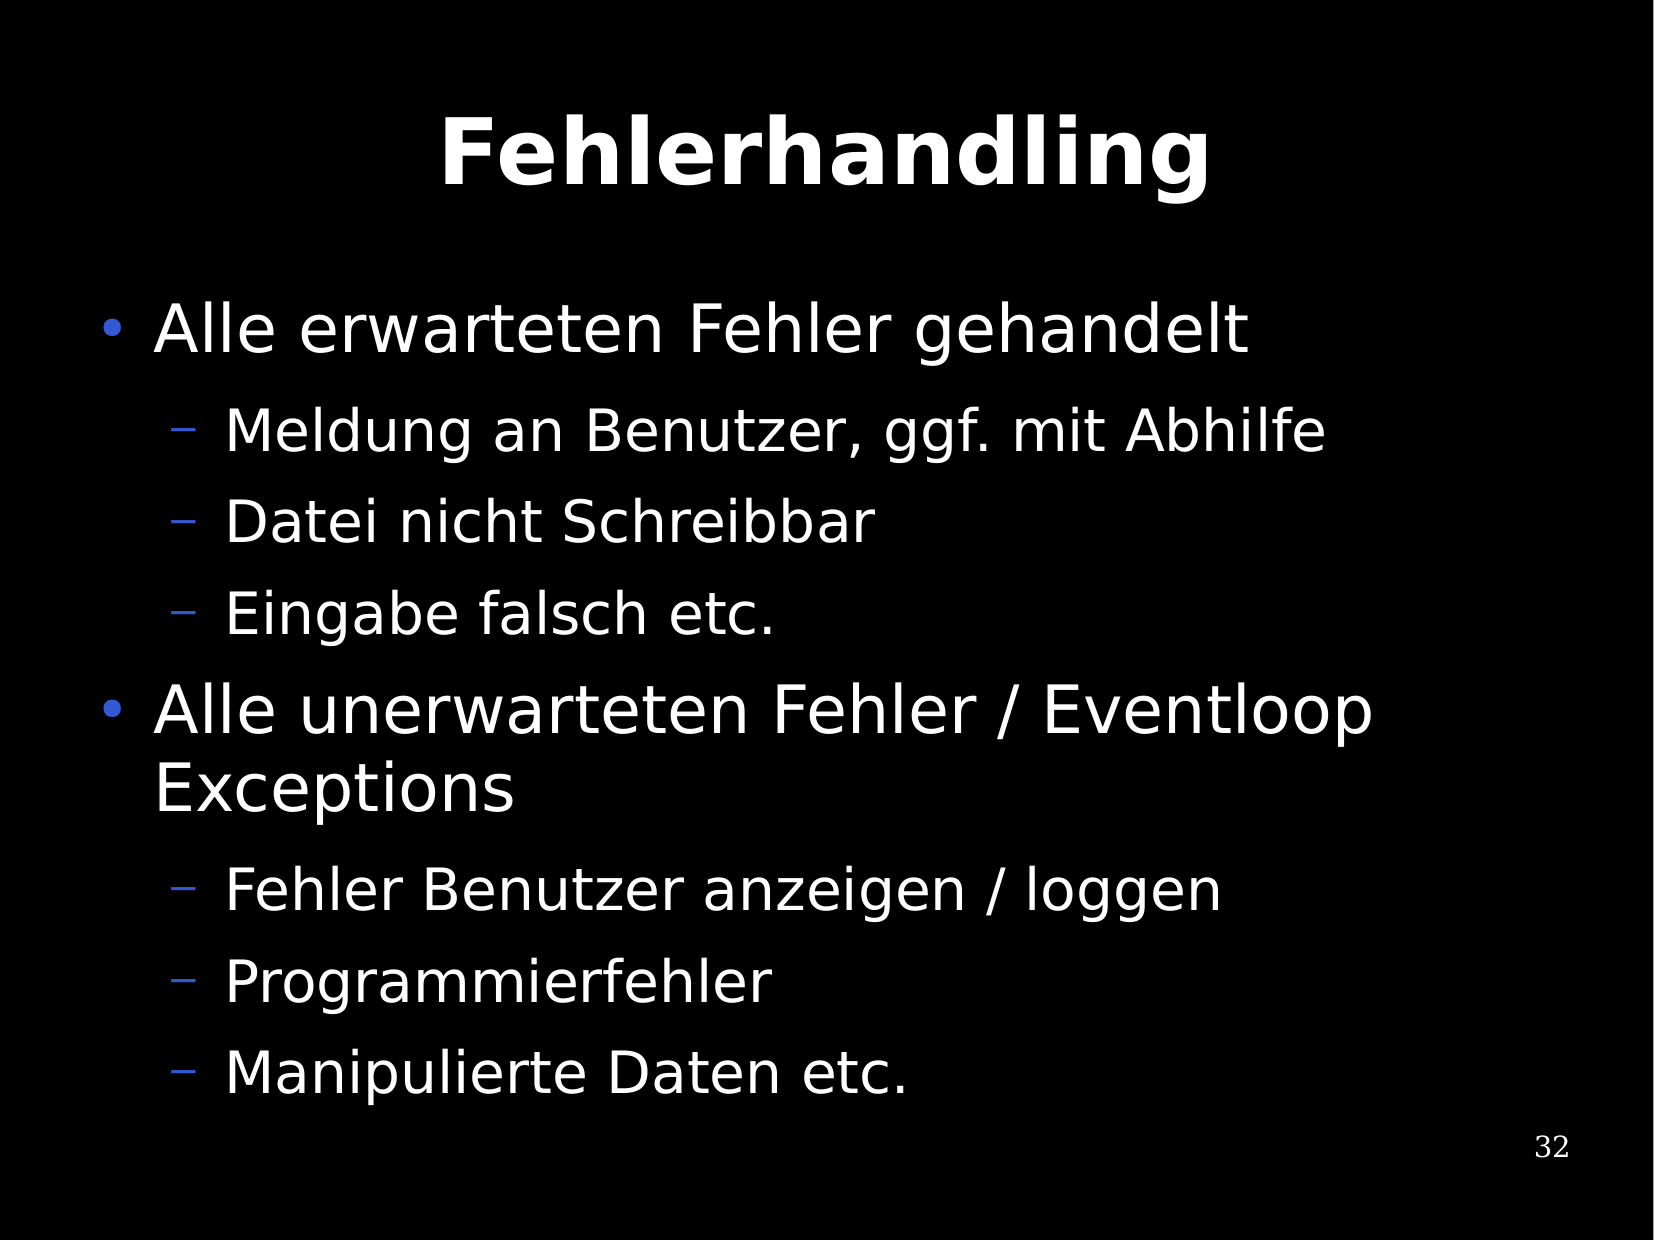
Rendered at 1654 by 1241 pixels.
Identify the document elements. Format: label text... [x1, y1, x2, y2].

list Alle erwarteten Fehler gehandelt Meldung an Benutzer, ggf. mit Abhilfe Datei nicht Schreibbar Eingabe falsch etc. Alle unerwarteten Fehler / Eventloop Exceptions Fehler Benutzer anzeigen / loggen Programmierfehler Manipulierte Daten etc. [82, 290, 1538, 1201]
title Fehlerhandling [82, 49, 1571, 257]
